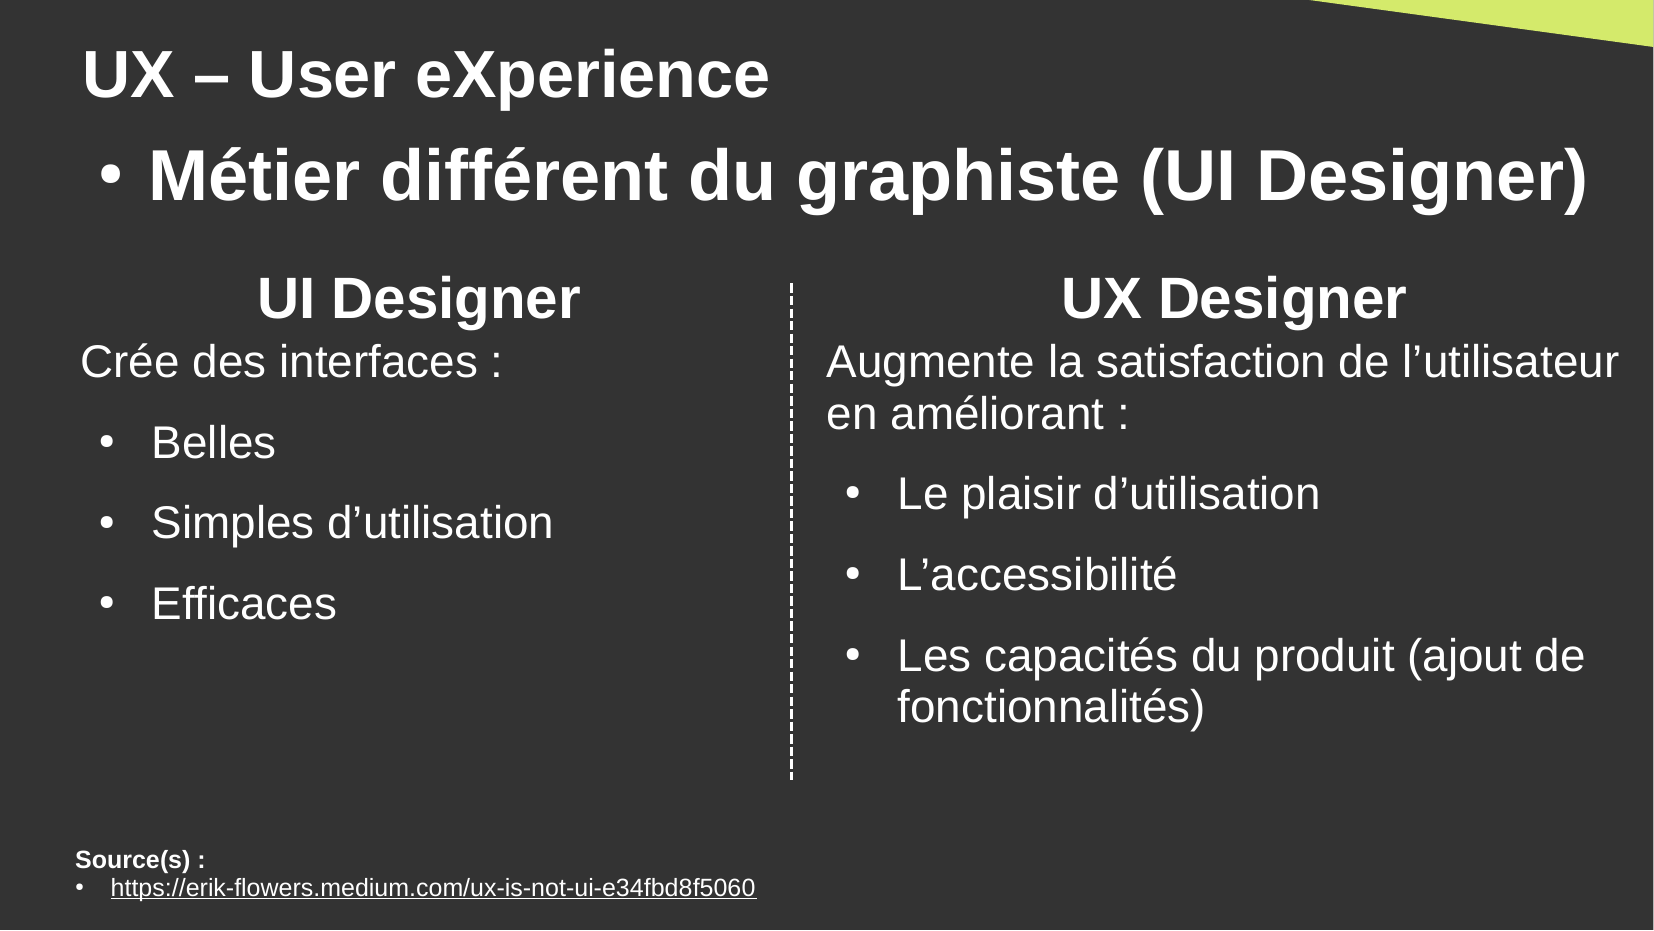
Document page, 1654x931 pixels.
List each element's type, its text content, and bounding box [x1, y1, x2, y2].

list Augmente la satisfaction de l’utilisateur en améliorant : Le plaisir d’utilisation L’accessibilité Les capacités du produit (ajout de fonctionnalités) [826, 336, 1654, 733]
text_box [1309, 0, 1654, 48]
text_box Source(s) : https://erik-flowers.medium.com/ux-is-not-ui-e34fbd8f5060 [60, 838, 1546, 923]
title UX Designer [885, 265, 1583, 336]
list Métier différent du graphiste (UI Designer) [80, 135, 1620, 225]
list Crée des interfaces : Belles Simples d’utilisation Efficaces [80, 336, 768, 733]
title UI Designer [70, 265, 768, 343]
title UX – User eXperience [82, 37, 1571, 114]
